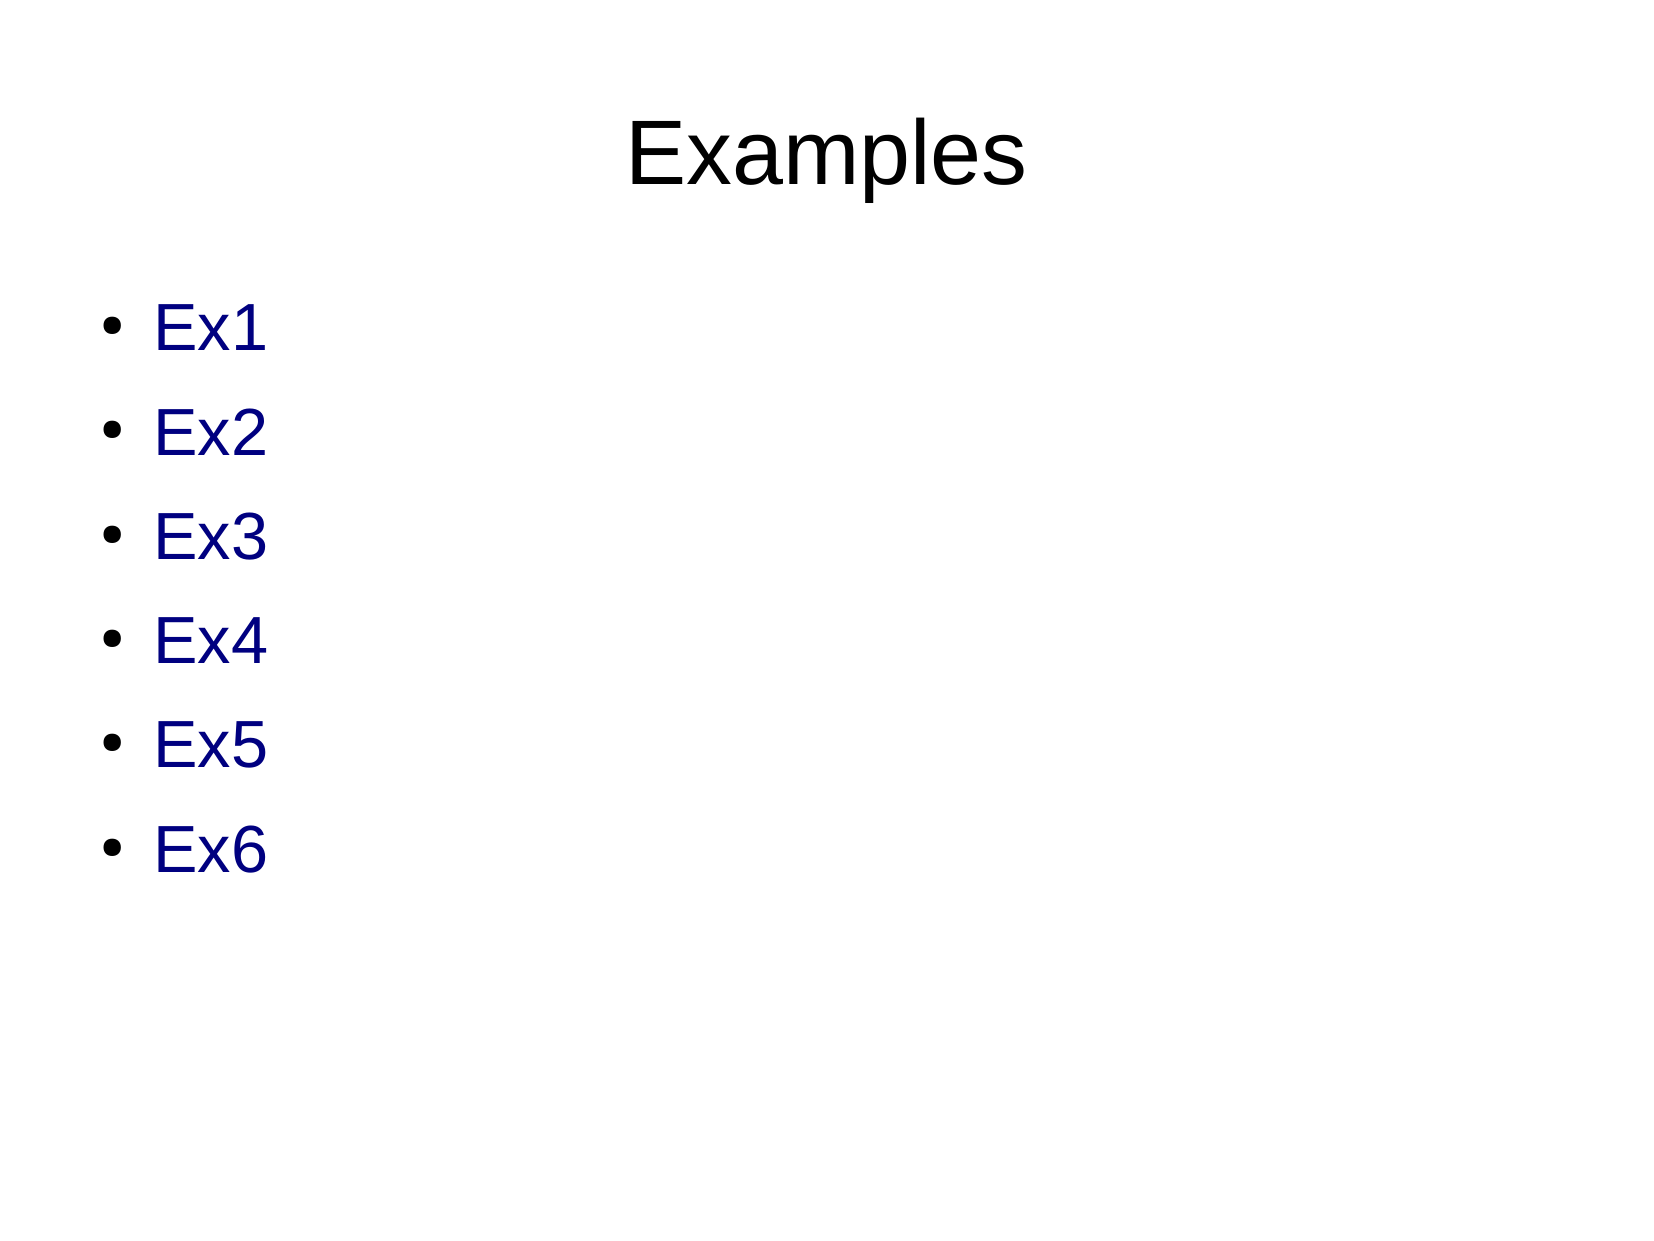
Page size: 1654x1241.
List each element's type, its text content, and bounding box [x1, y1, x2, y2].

title Examples [82, 49, 1571, 257]
list Ex1 Ex2 Ex3 Ex4 Ex5 Ex6 [82, 290, 1571, 1109]
